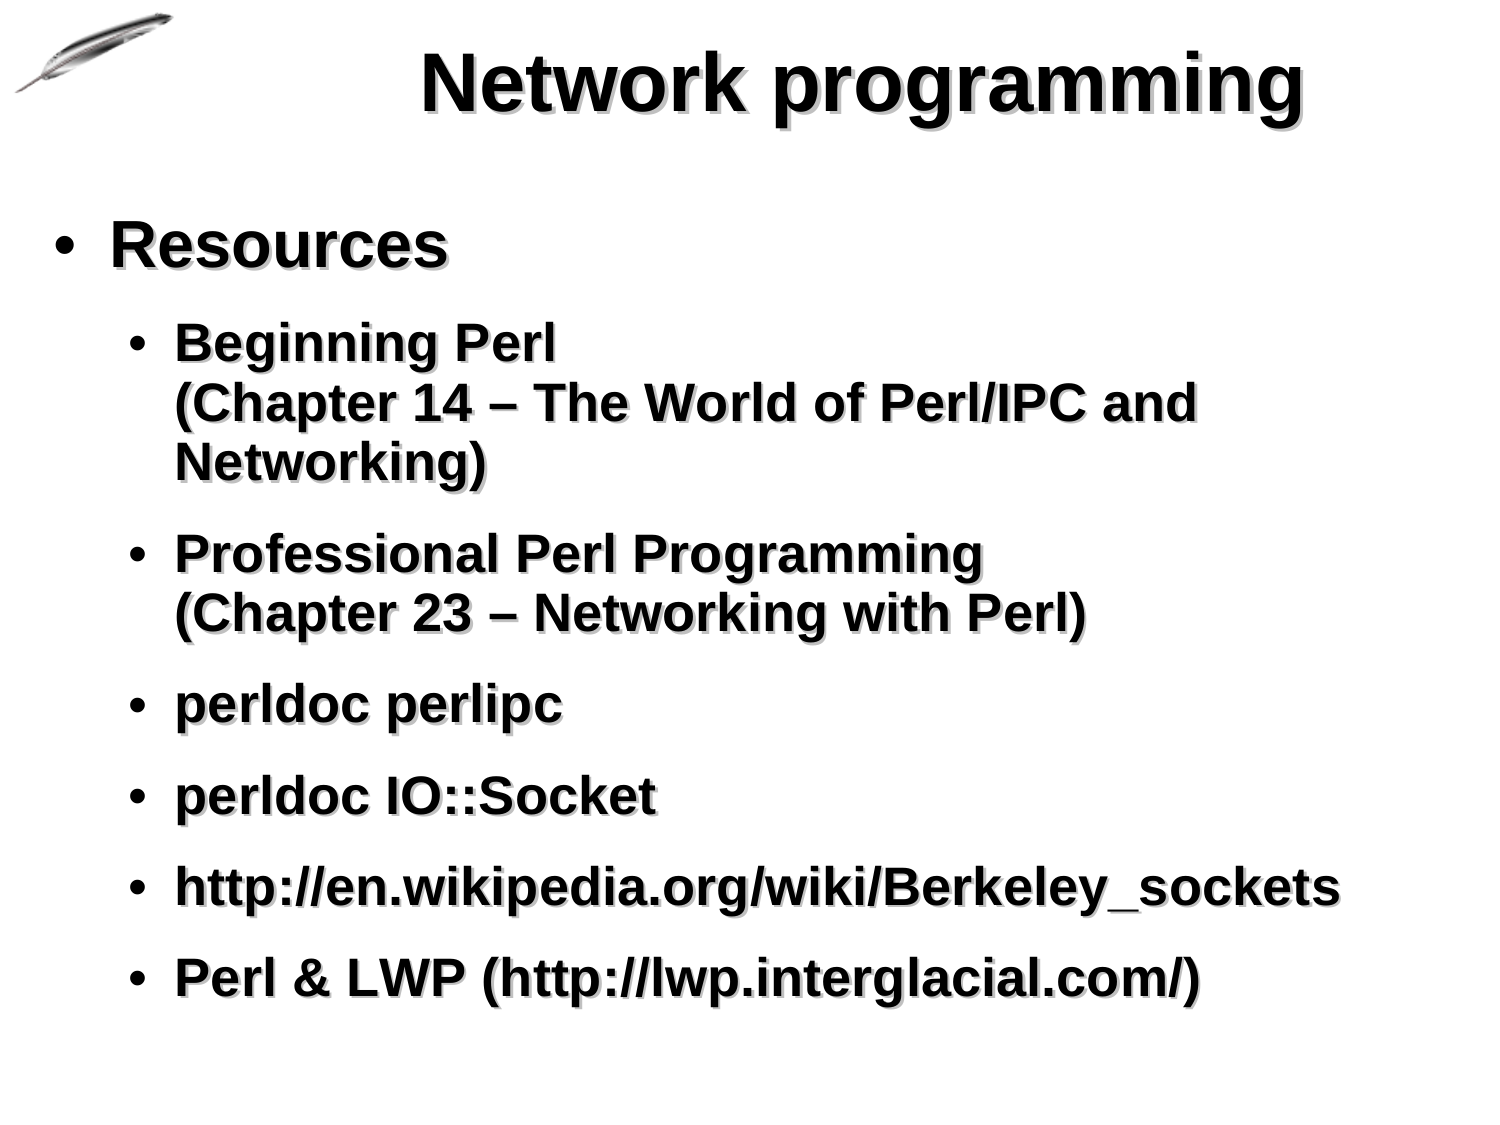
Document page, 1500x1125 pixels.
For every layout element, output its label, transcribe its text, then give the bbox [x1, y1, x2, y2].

list Resources Beginning Perl (Chapter 14 – The World of Perl/IPC and Networking) Professional Perl Programming (Chapter 23 – Networking with Perl) perldoc perlipc perldoc IO::Socket http://en.wikipedia.org/wiki/Berkeley_sockets Perl & LWP (http://lwp.interglacial.com/) [53, 207, 1447, 1084]
picture [11, 11, 179, 95]
title Network programming [419, 0, 1459, 176]
